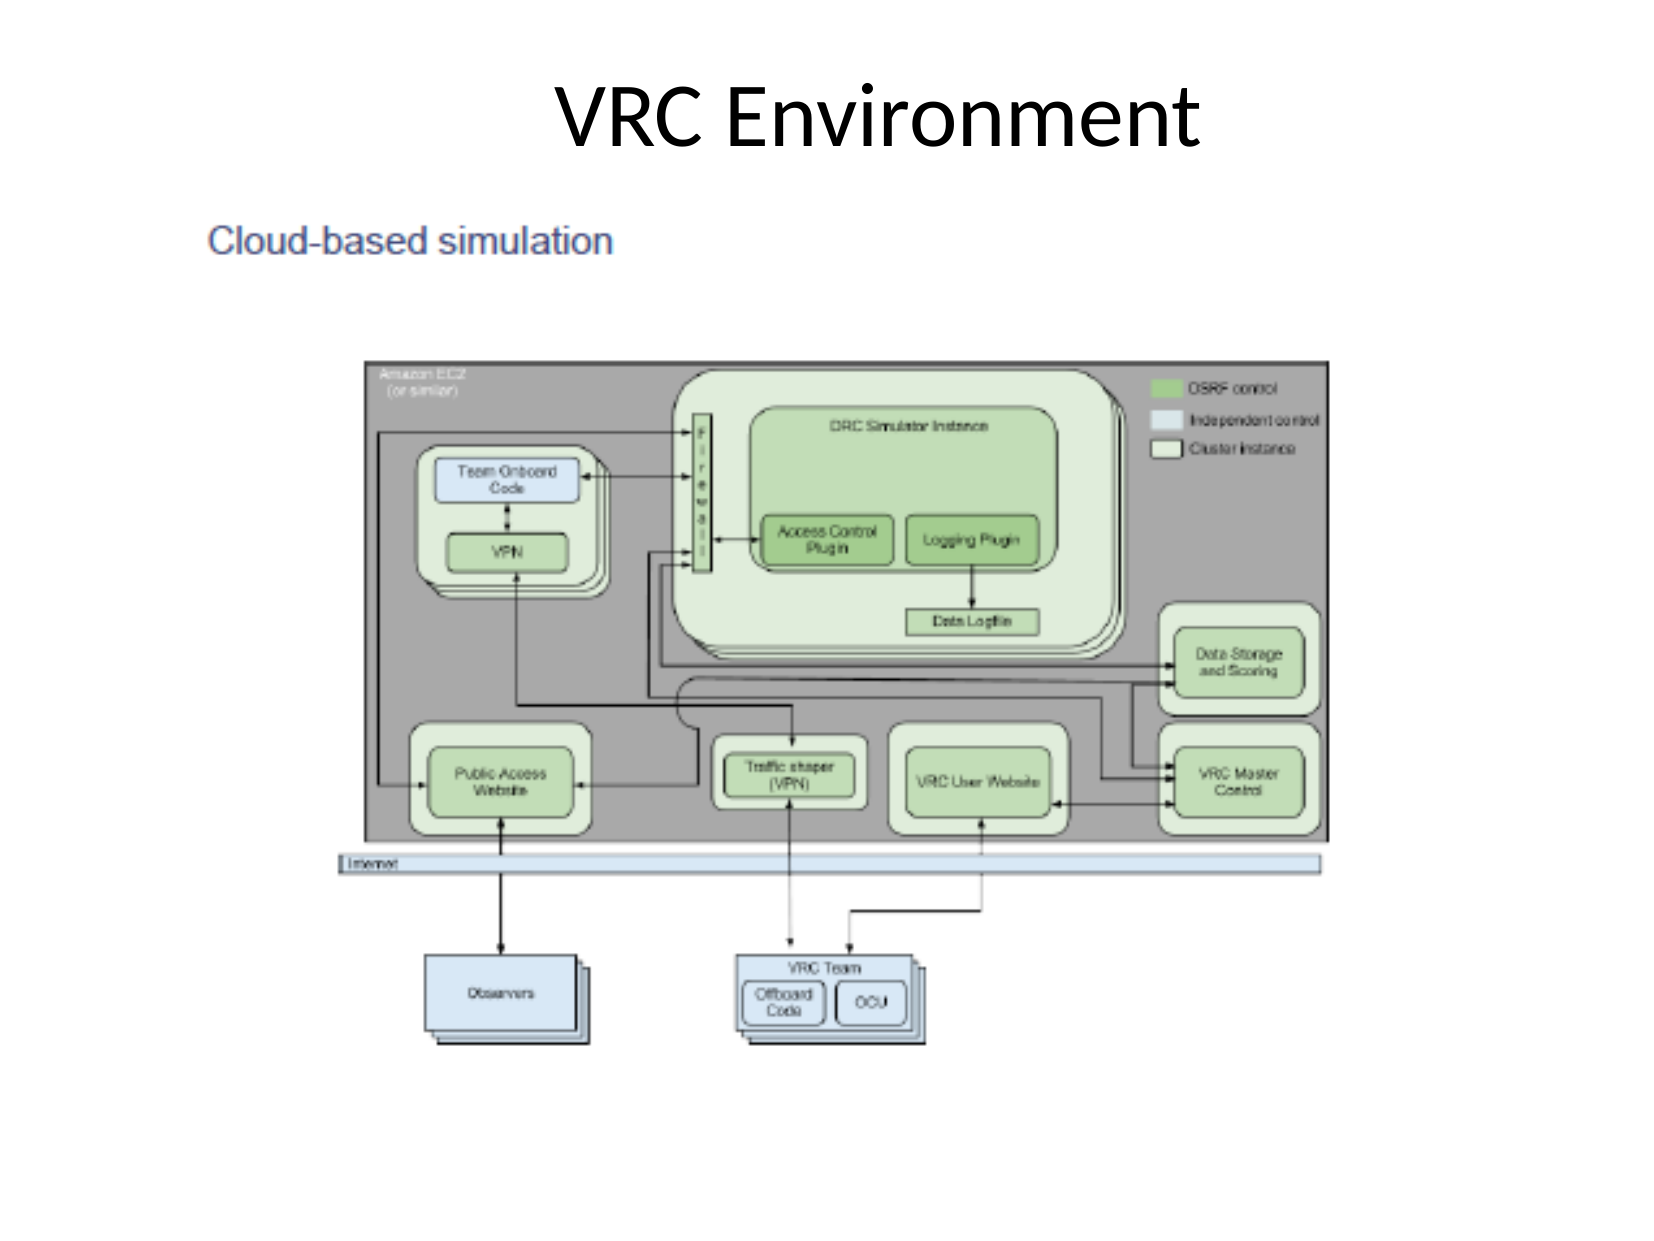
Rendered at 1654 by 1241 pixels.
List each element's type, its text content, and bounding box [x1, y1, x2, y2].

text_box VRC Environment [162, 47, 1595, 172]
picture [188, 203, 1460, 1064]
